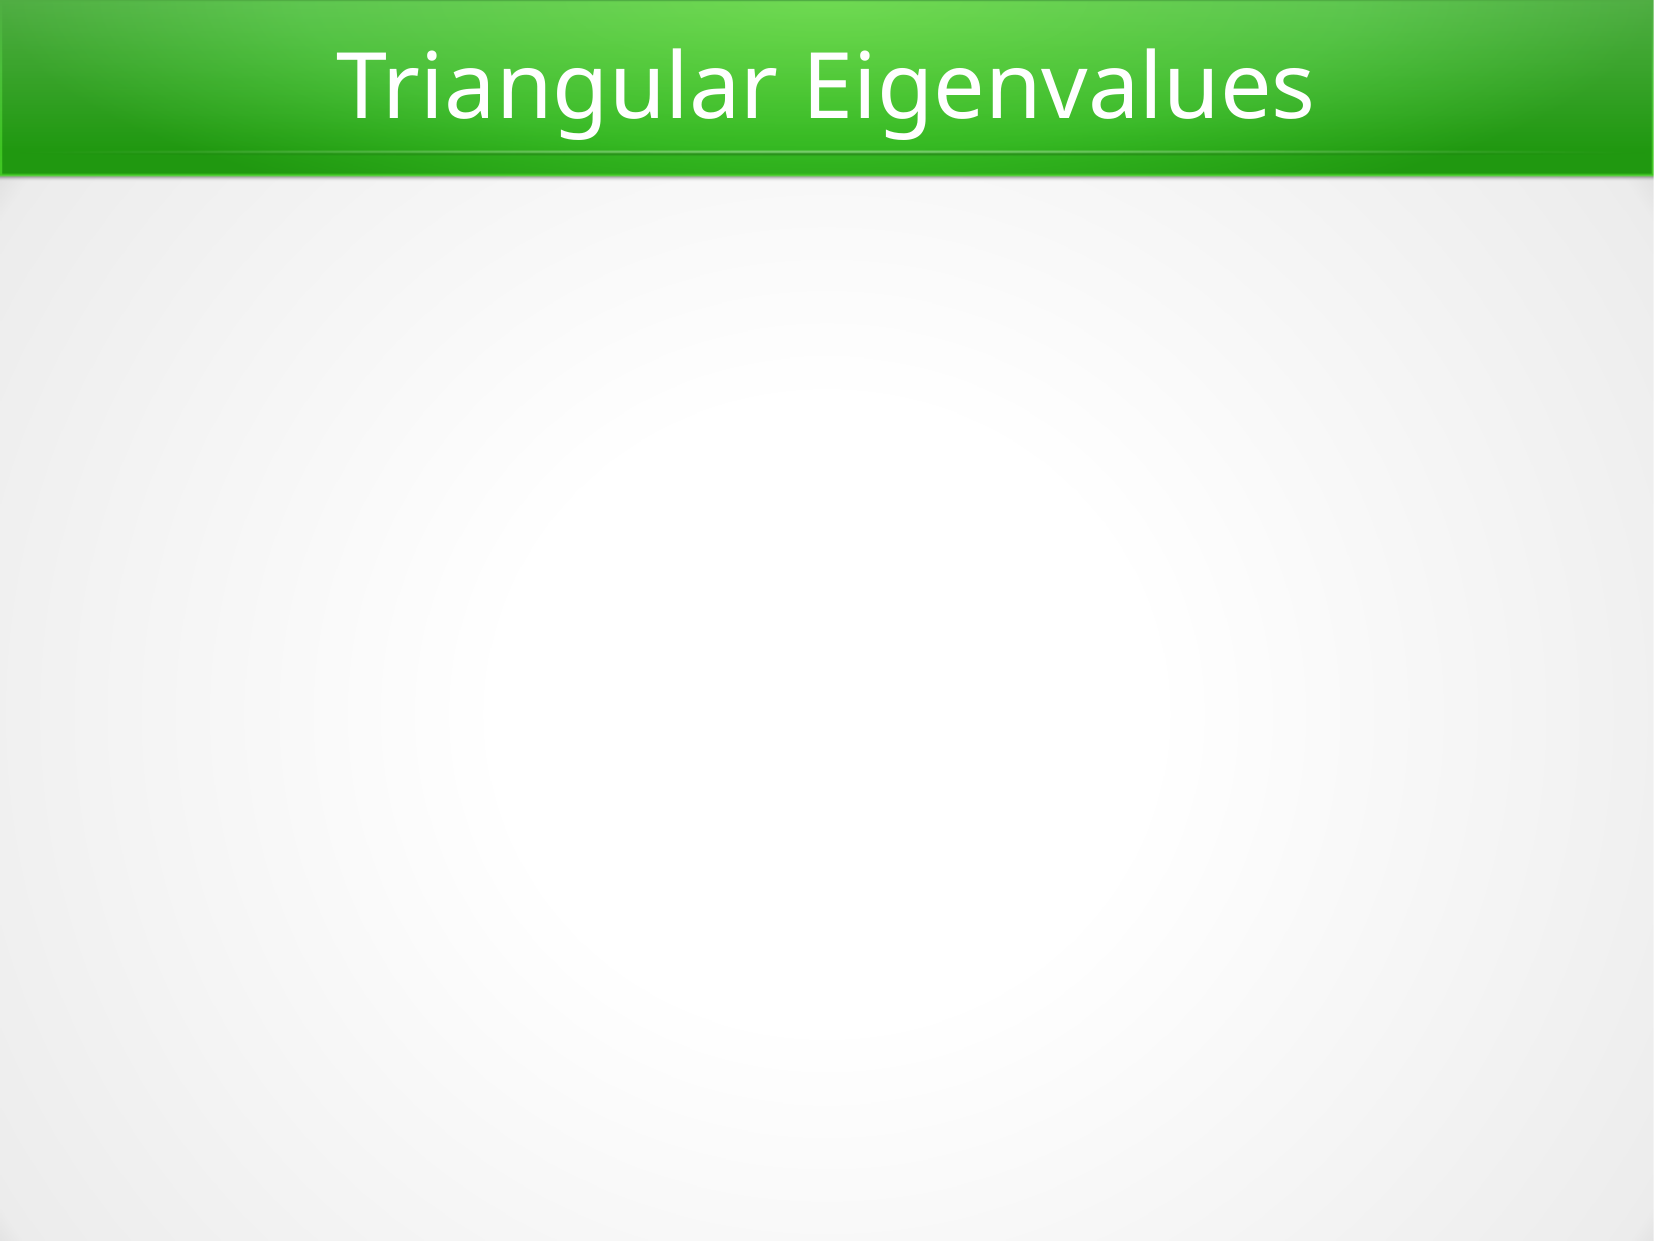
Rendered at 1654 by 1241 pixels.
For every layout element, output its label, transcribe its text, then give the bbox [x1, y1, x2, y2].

title Triangular Eigenvalues [82, 11, 1571, 154]
picture [0, 0, 1654, 1241]
